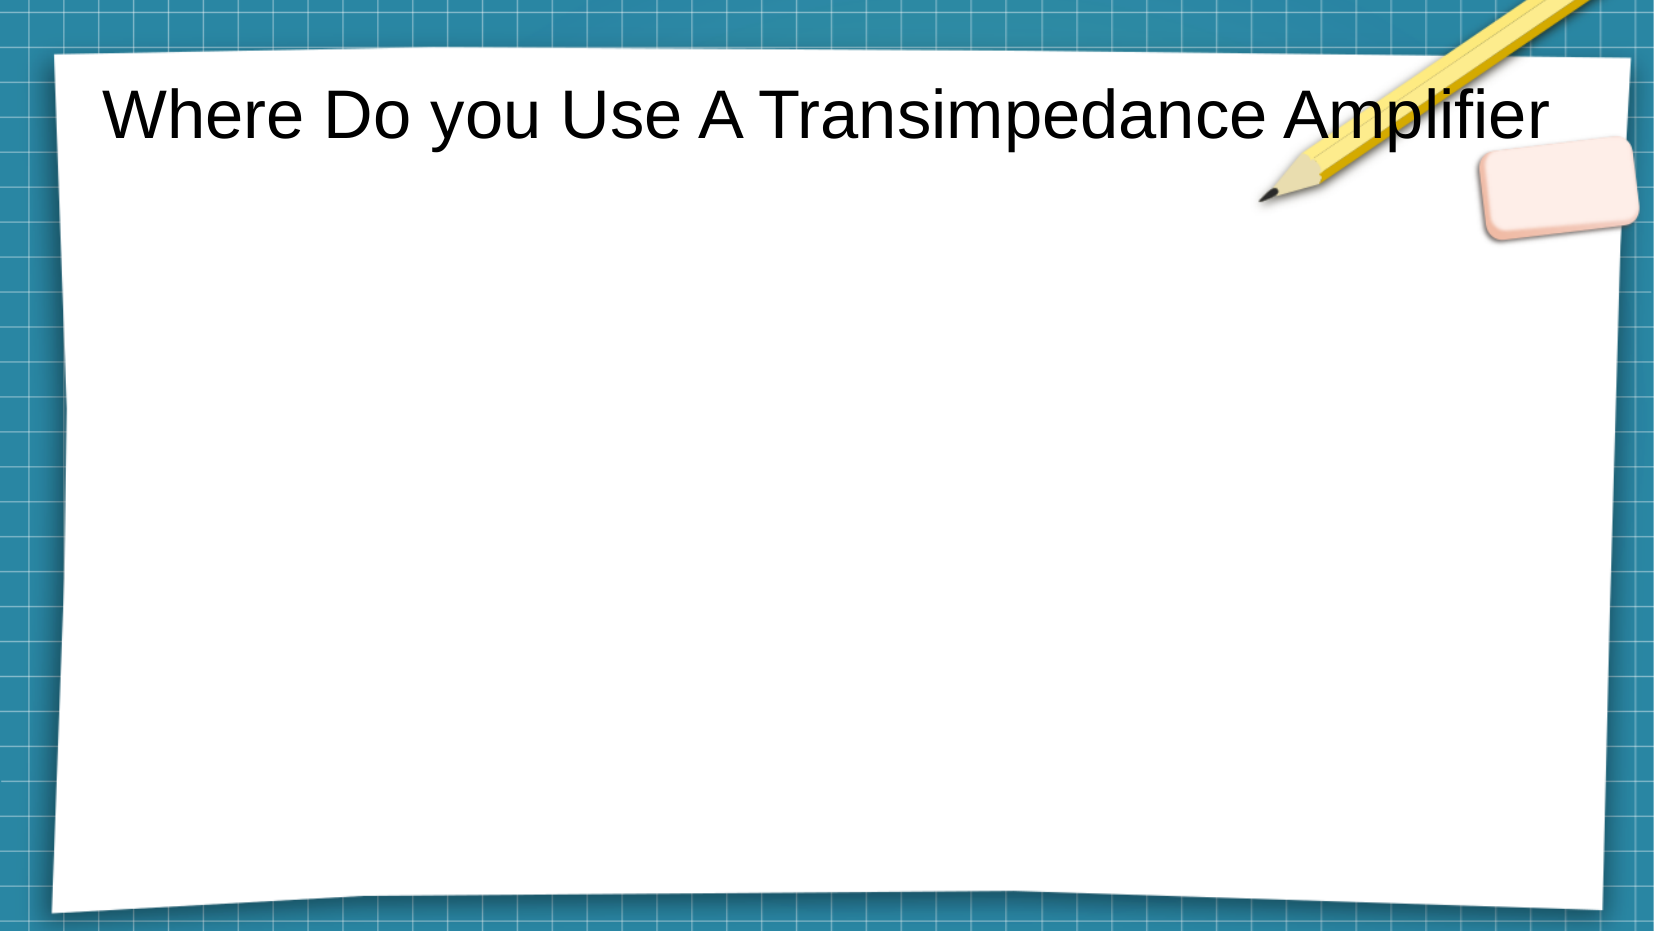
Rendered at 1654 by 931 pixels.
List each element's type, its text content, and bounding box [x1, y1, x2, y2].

picture [0, 0, 1654, 931]
title Where Do you Use A Transimpedance Amplifier [82, 37, 1571, 193]
